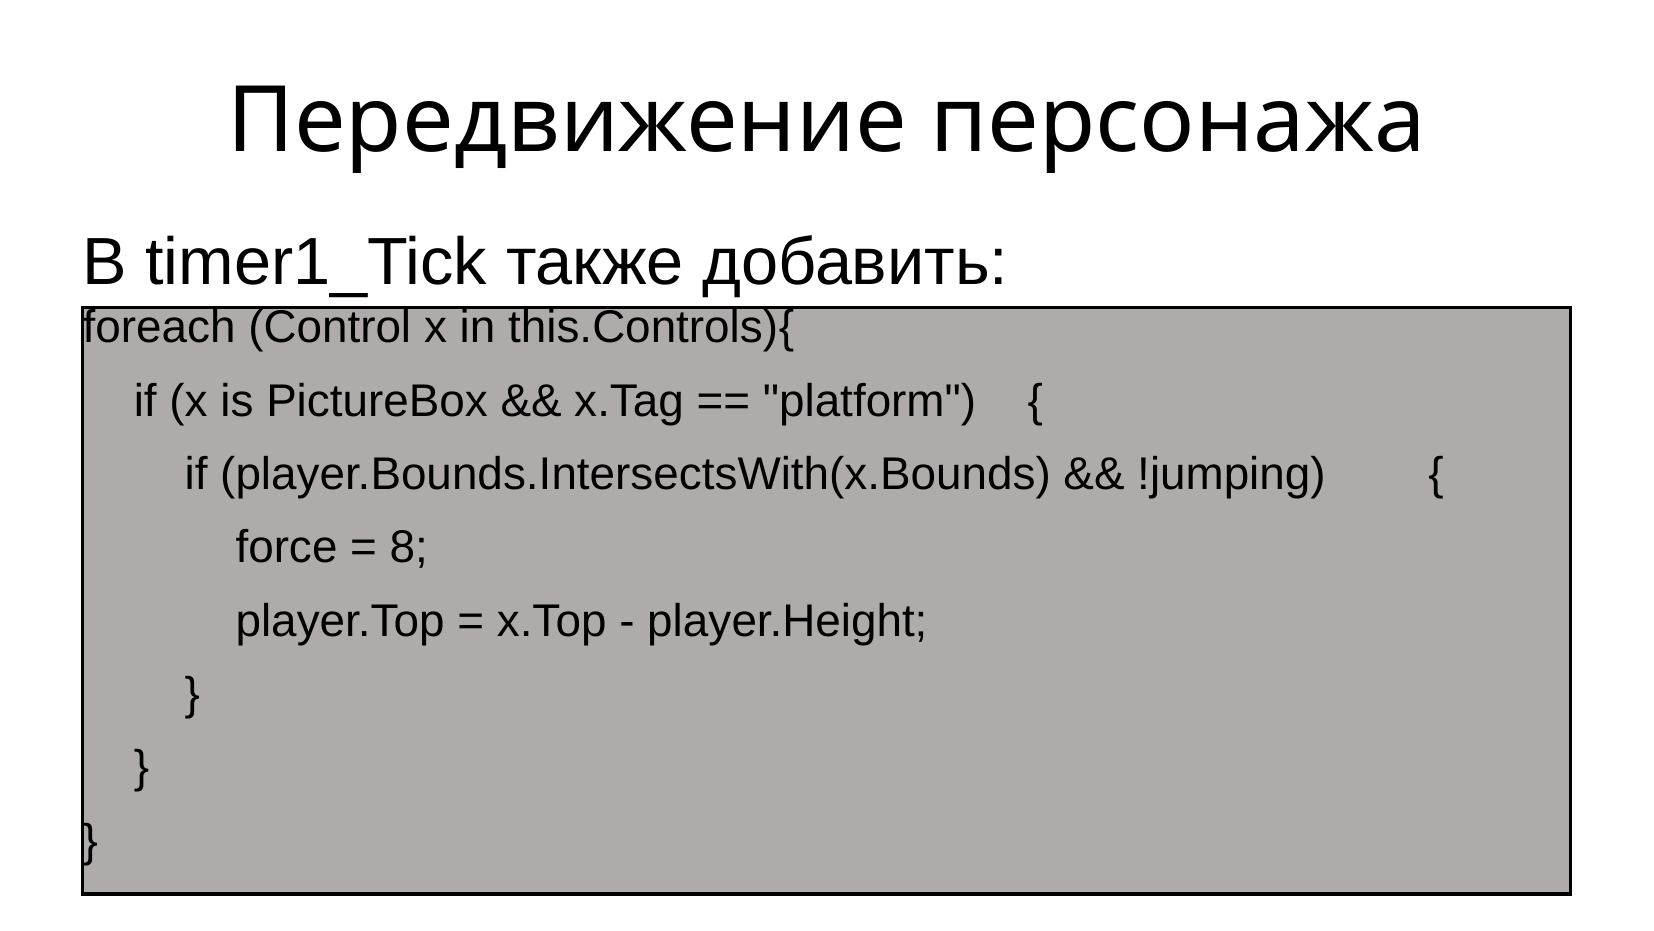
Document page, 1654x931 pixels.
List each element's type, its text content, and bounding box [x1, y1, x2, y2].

title Передвижение персонажа [82, 37, 1571, 193]
list В timer1_Tick также добавить: [82, 217, 1571, 306]
text_box foreach (Control x in this.Controls){ if (x is PictureBox && x.Tag == "platform") { if (player.Bounds.IntersectsWith(x.Bounds) && !jumping) { force = 8; player.Top = x.Top - player.Height; } } } [82, 307, 1571, 895]
